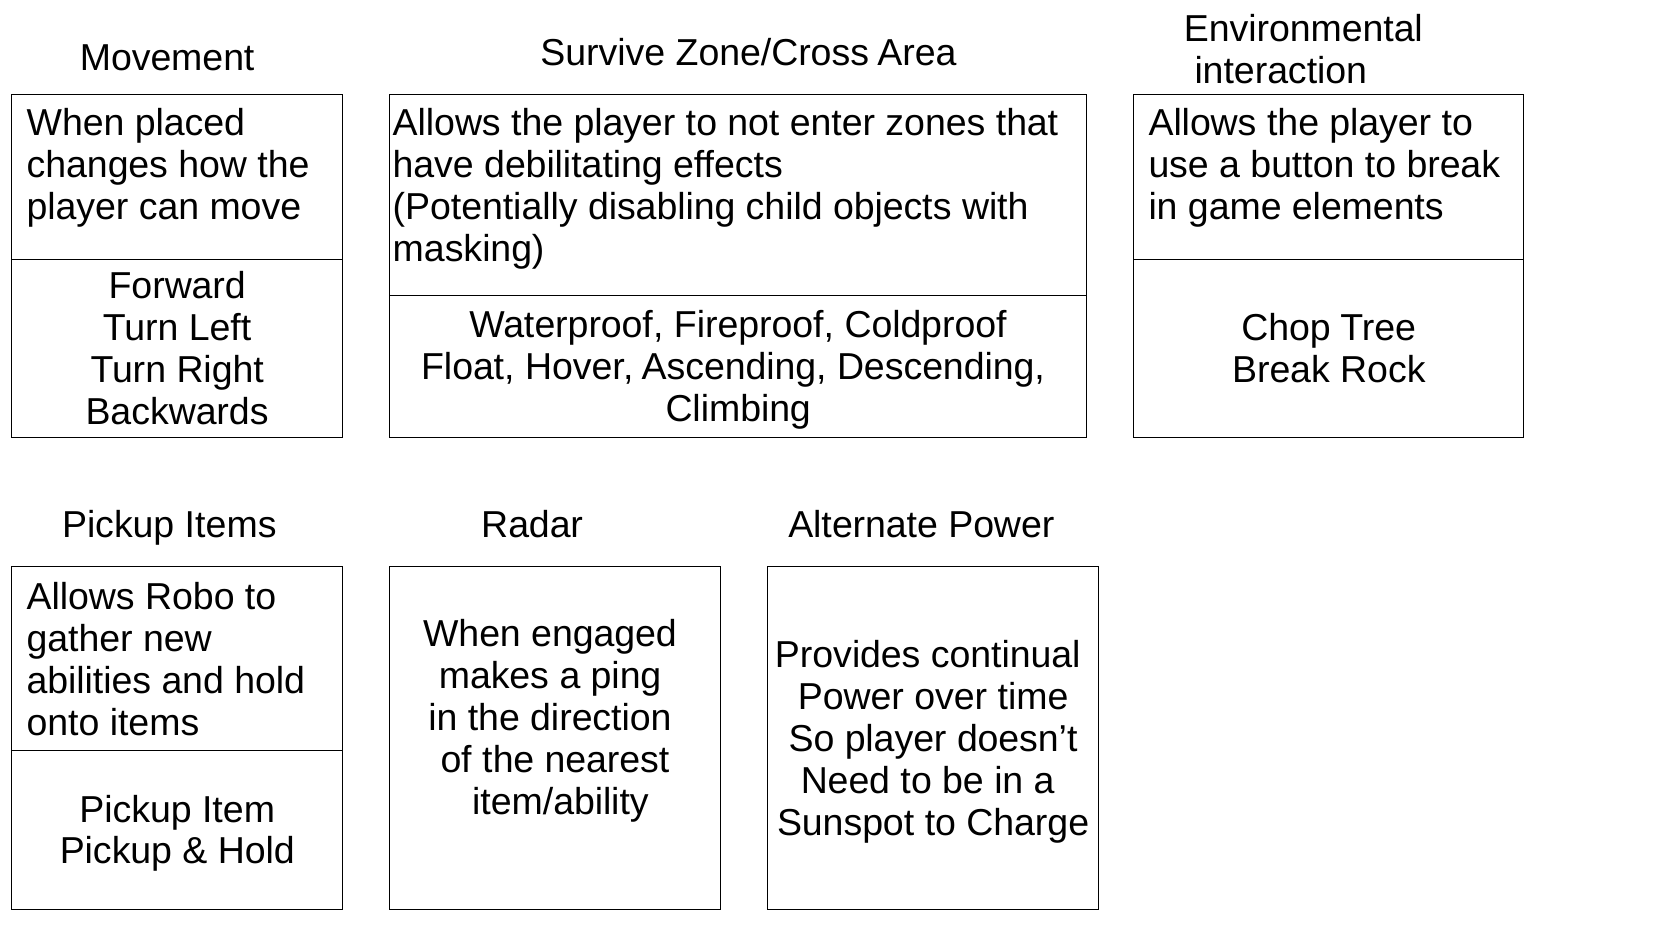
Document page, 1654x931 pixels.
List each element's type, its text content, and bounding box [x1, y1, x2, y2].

text_box Waterproof, Fireproof, Coldproof Float, Hover, Ascending, Descending, Climbing [389, 295, 1087, 438]
text_box Alternate Power [773, 496, 1070, 553]
text_box Movement [64, 29, 270, 87]
text_box Chop Tree Break Rock [1133, 260, 1524, 438]
text_box Pickup Items [47, 496, 292, 553]
text_box When placed changes how the player can move [11, 94, 343, 236]
text_box Allows the player to not enter zones that have debilitating effects (Potentially disabling child objects with masking) [377, 94, 1087, 446]
text_box Pickup Item Pickup & Hold [11, 750, 343, 910]
text_box Radar [466, 496, 598, 553]
text_box Provides continual Power over time So player doesn’t Need to be in a Sunspot to Charge [767, 566, 1099, 910]
text_box Allows Robo to gather new abilities and hold onto items [11, 567, 343, 750]
text_box Forward Turn Left Turn Right Backwards [11, 259, 343, 438]
text_box When engaged makes a ping in the direction of the nearest item/ability [389, 566, 721, 910]
text_box [11, 236, 343, 259]
text_box Allows the player to use a button to break in game elements [1133, 94, 1524, 260]
text_box Survive Zone/Cross Area [525, 23, 972, 81]
text_box Environmental interaction [1169, 0, 1438, 94]
